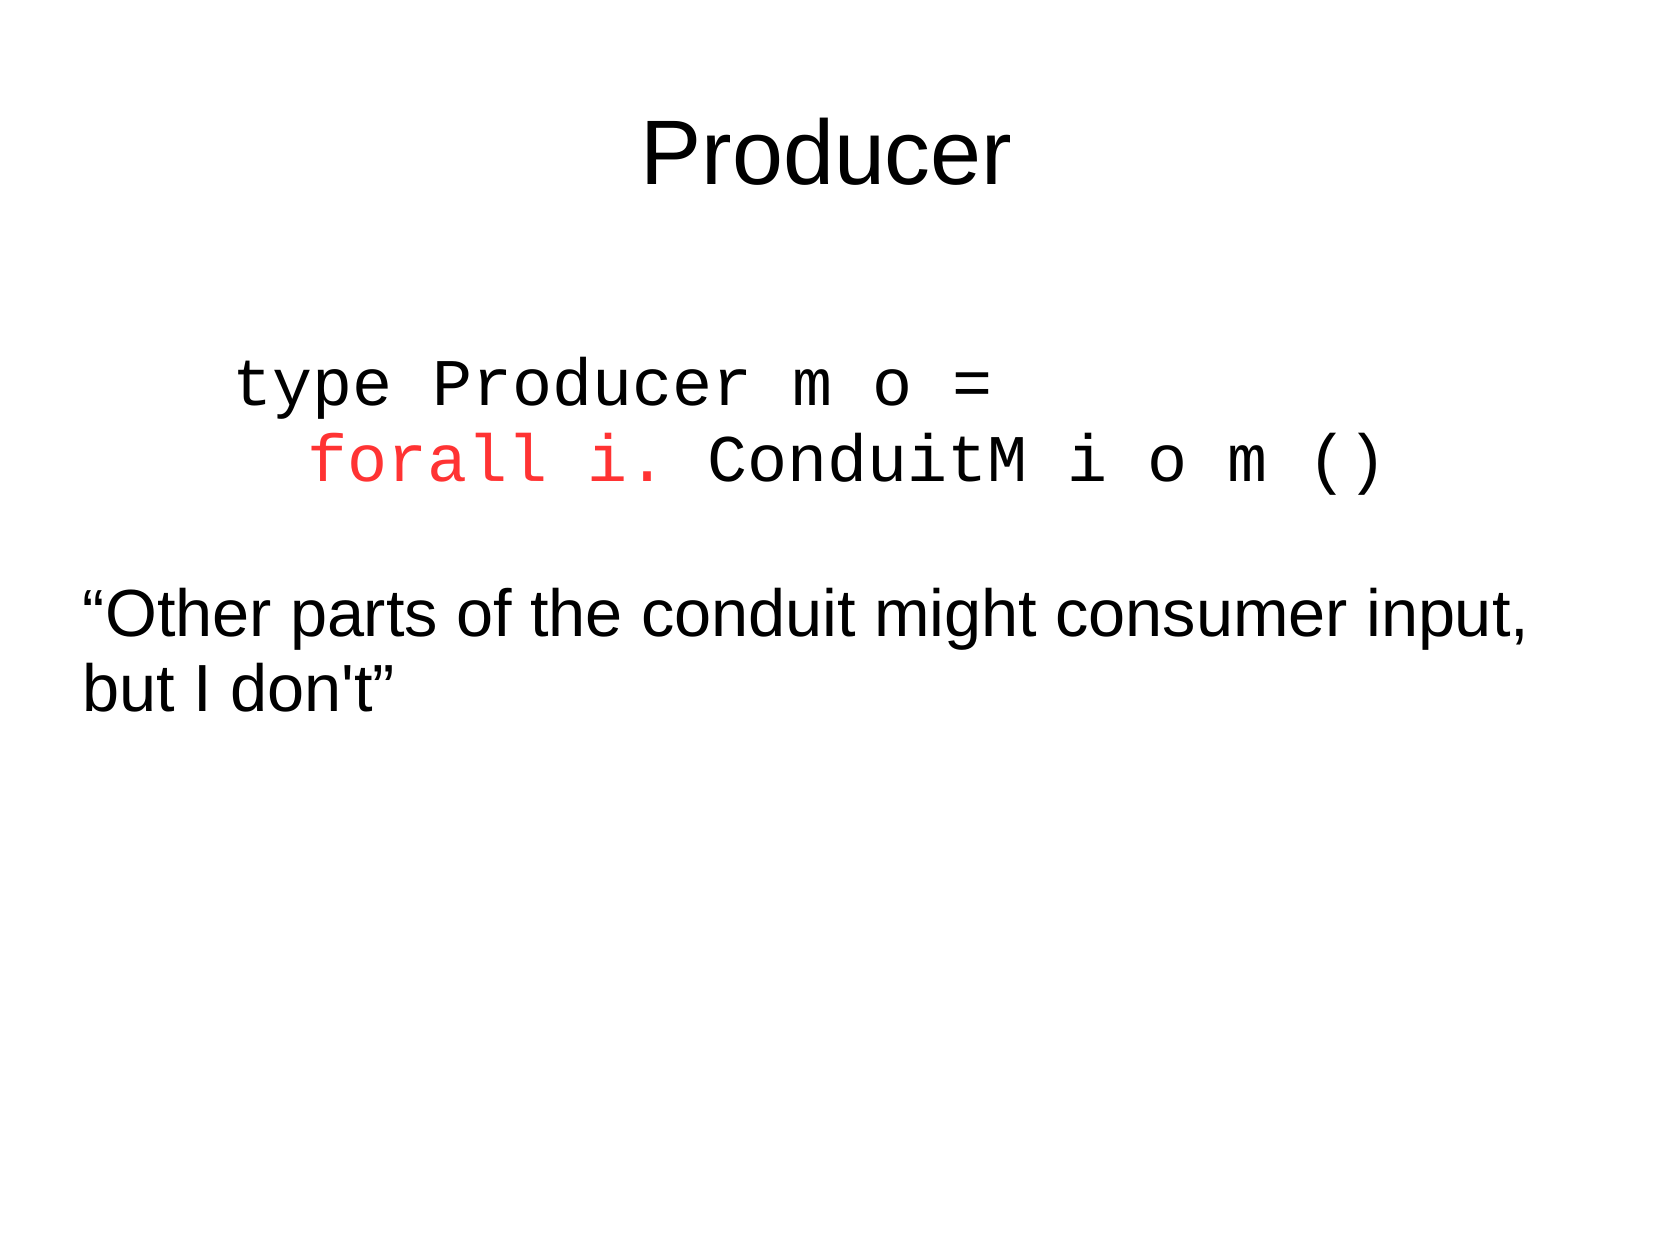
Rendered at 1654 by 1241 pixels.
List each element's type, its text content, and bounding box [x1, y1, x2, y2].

title Producer [82, 49, 1571, 257]
subtitle type Producer m o = forall i. ConduitM i o m () “Other parts of the conduit might consumer input, but I don't” [82, 290, 1571, 1010]
